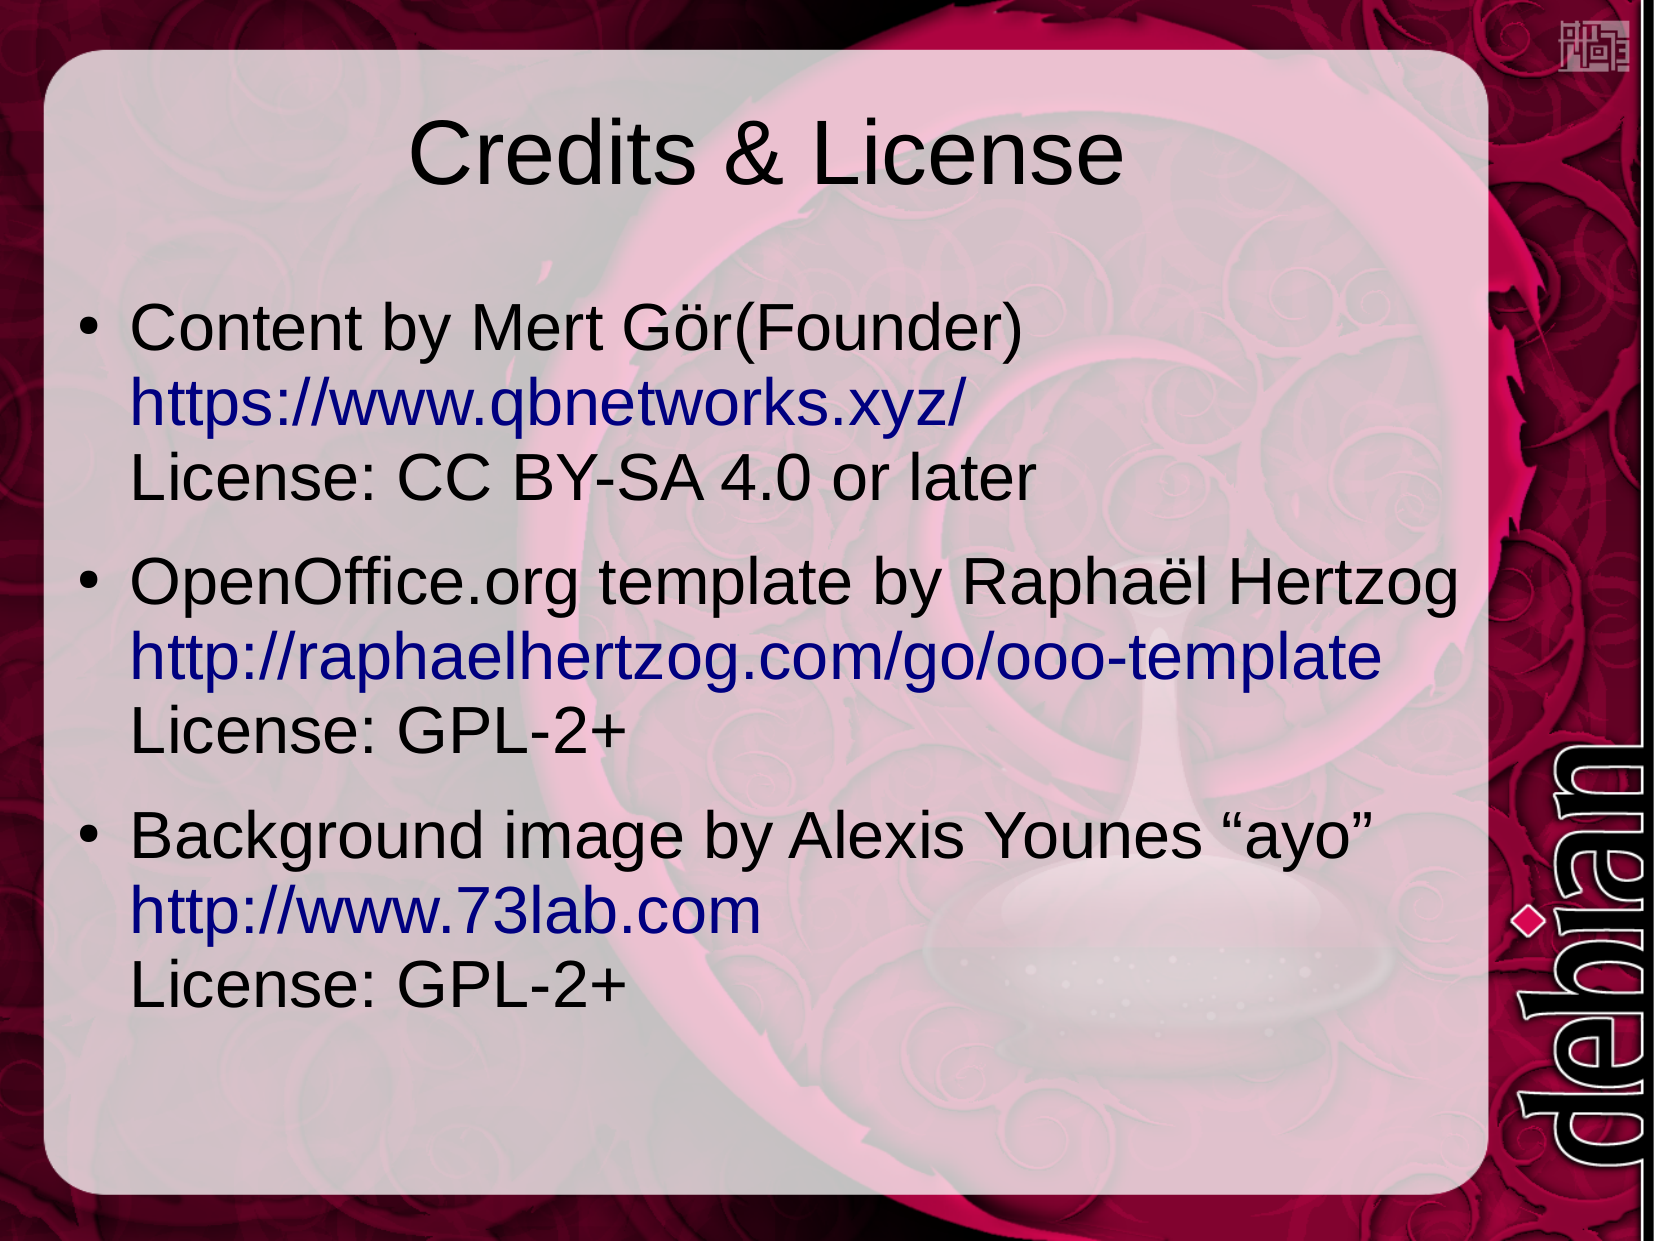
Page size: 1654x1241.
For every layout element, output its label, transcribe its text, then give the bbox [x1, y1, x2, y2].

title Credits & License [59, 49, 1477, 257]
list Content by Mert Gör(Founder) https://www.qbnetworks.xyz/ License: CC BY-SA 4.0 or later OpenOffice.org template by Raphaël Hertzog http://raphaelhertzog.com/go/ooo-template License: GPL-2+ Background image by Alexis Younes “ayo” http://www.73lab.com License: GPL-2+ [59, 290, 1477, 1109]
picture [0, 0, 1654, 1241]
